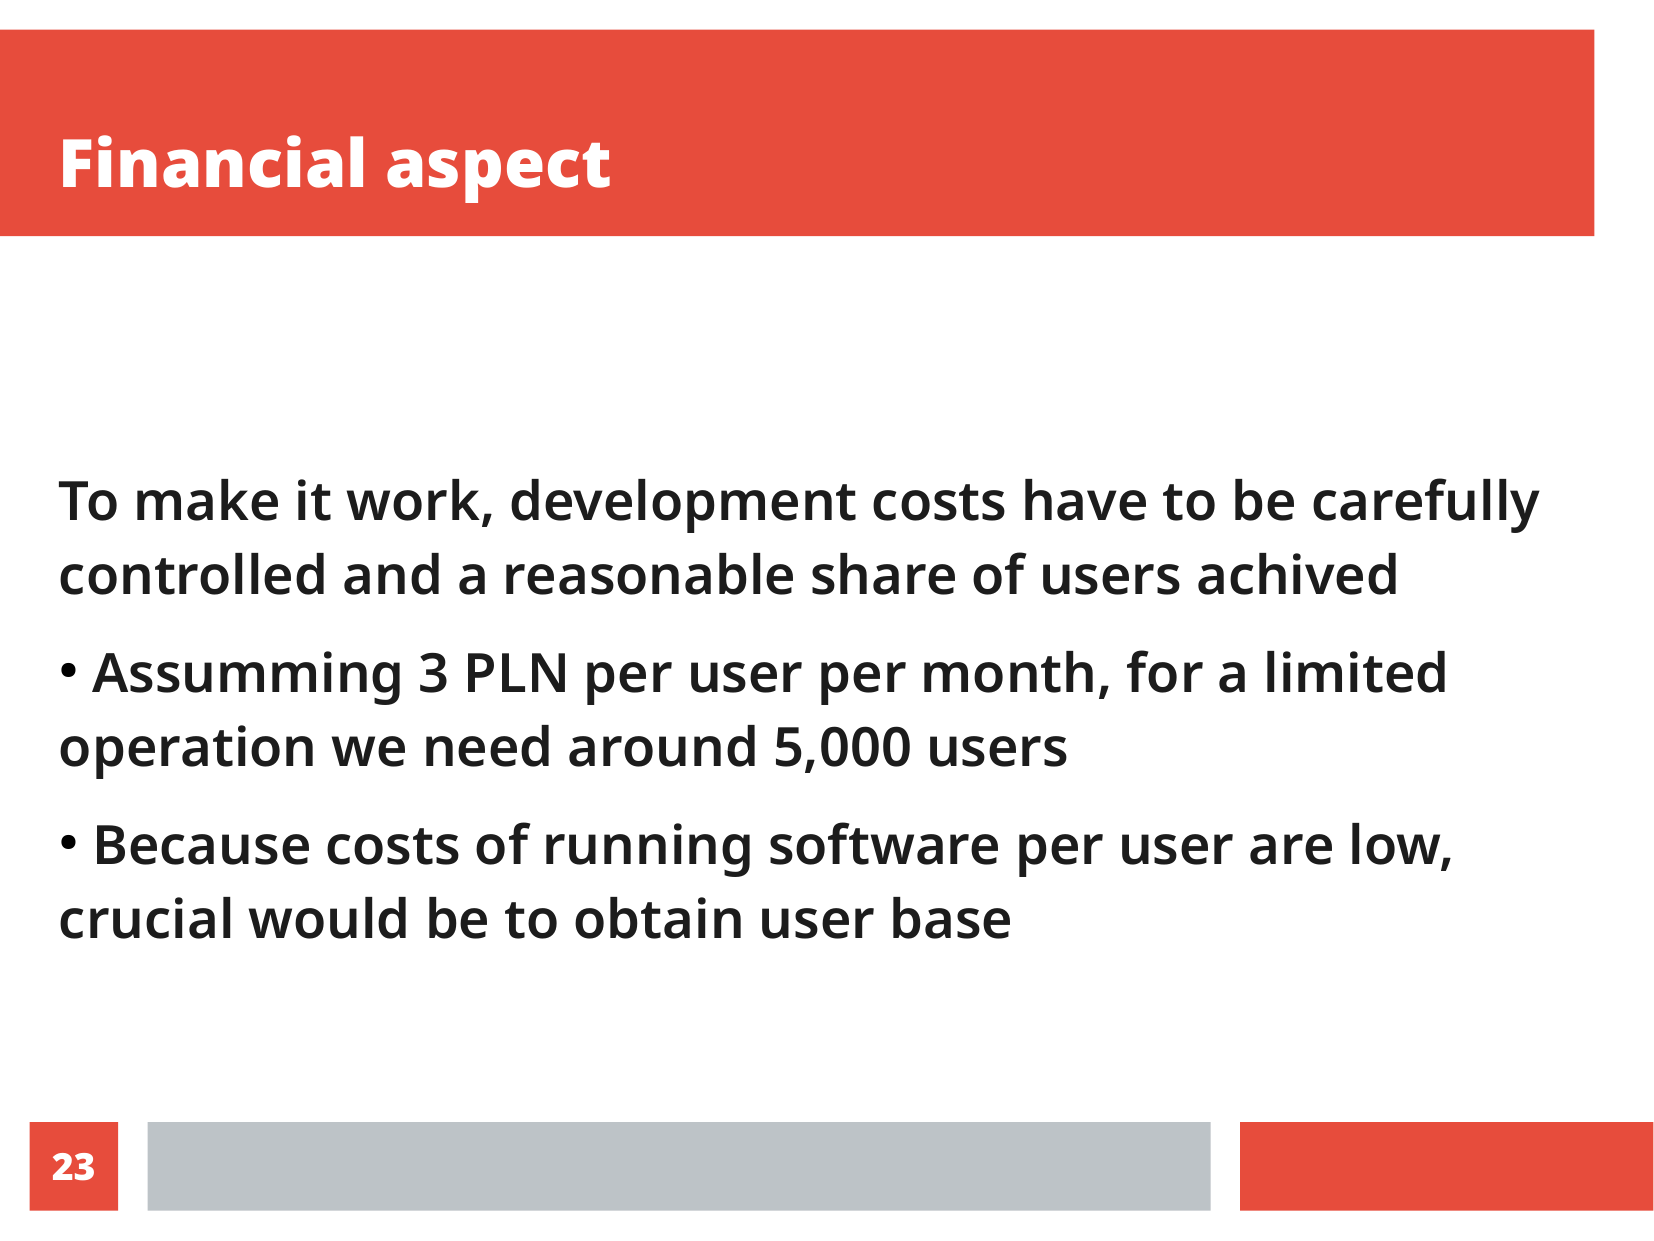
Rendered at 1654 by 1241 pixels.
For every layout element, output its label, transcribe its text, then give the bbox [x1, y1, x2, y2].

title Financial aspect [59, 59, 1595, 207]
list To make it work, development costs have to be carefully controlled and a reasonable share of users achived Assumming 3 PLN per user per month, for a limited operation we need around 5,000 users Because costs of running software per user are low, crucial would be to obtain user base [59, 324, 1565, 1093]
